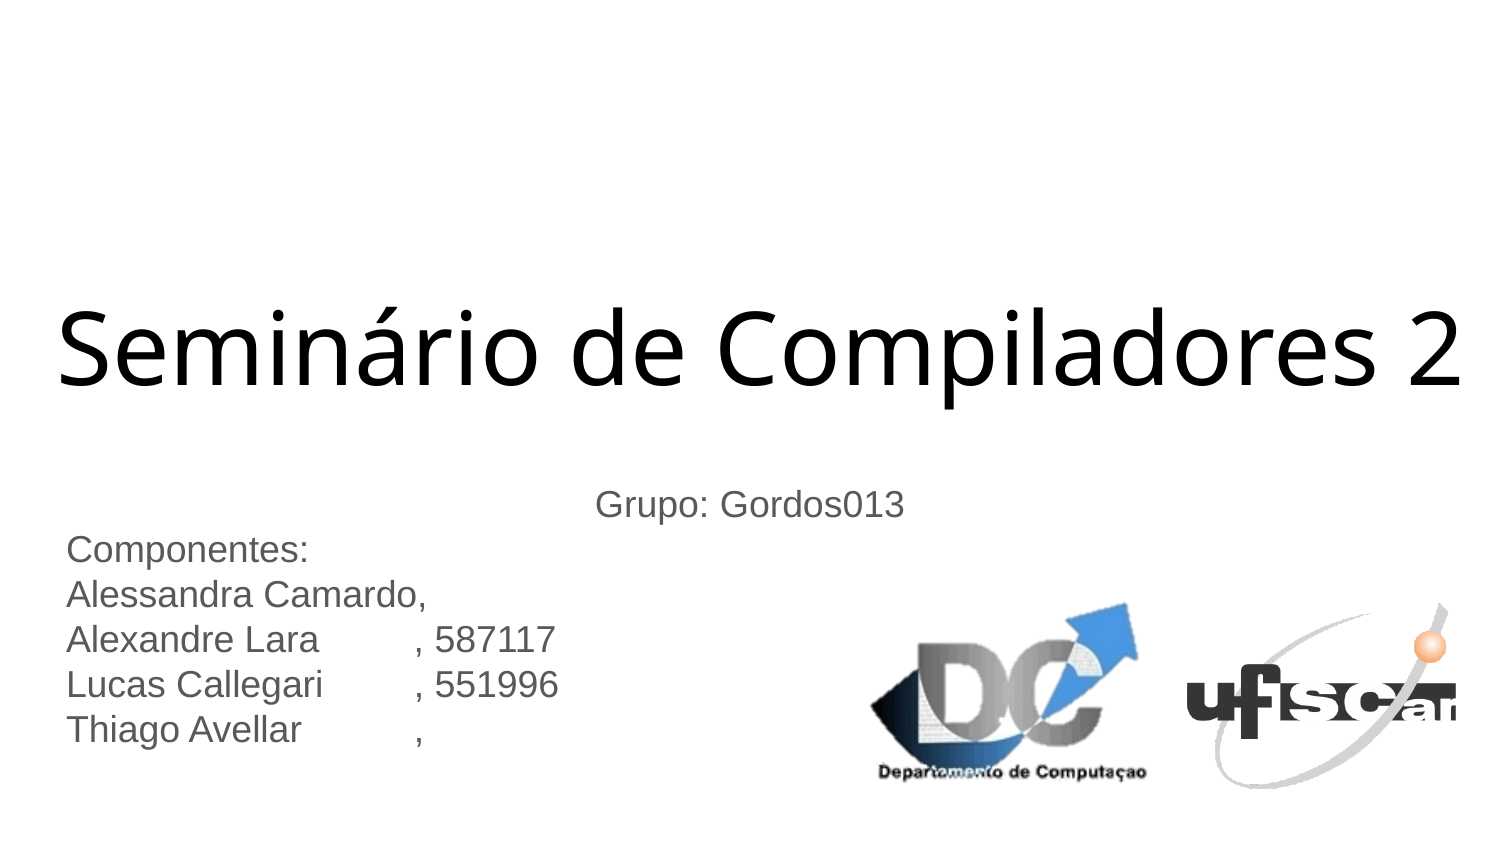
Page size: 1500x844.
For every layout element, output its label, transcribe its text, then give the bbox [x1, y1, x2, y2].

subtitle Grupo: Gordos013 Componentes: Alessandra Camardo, Alexandre Lara , 587117 Lucas Callegari , 551996 Thiago Avellar , [51, 464, 1449, 595]
picture [1187, 602, 1456, 789]
title Seminário de Compiladores 2 [0, 84, 1500, 422]
picture [856, 588, 1160, 799]
